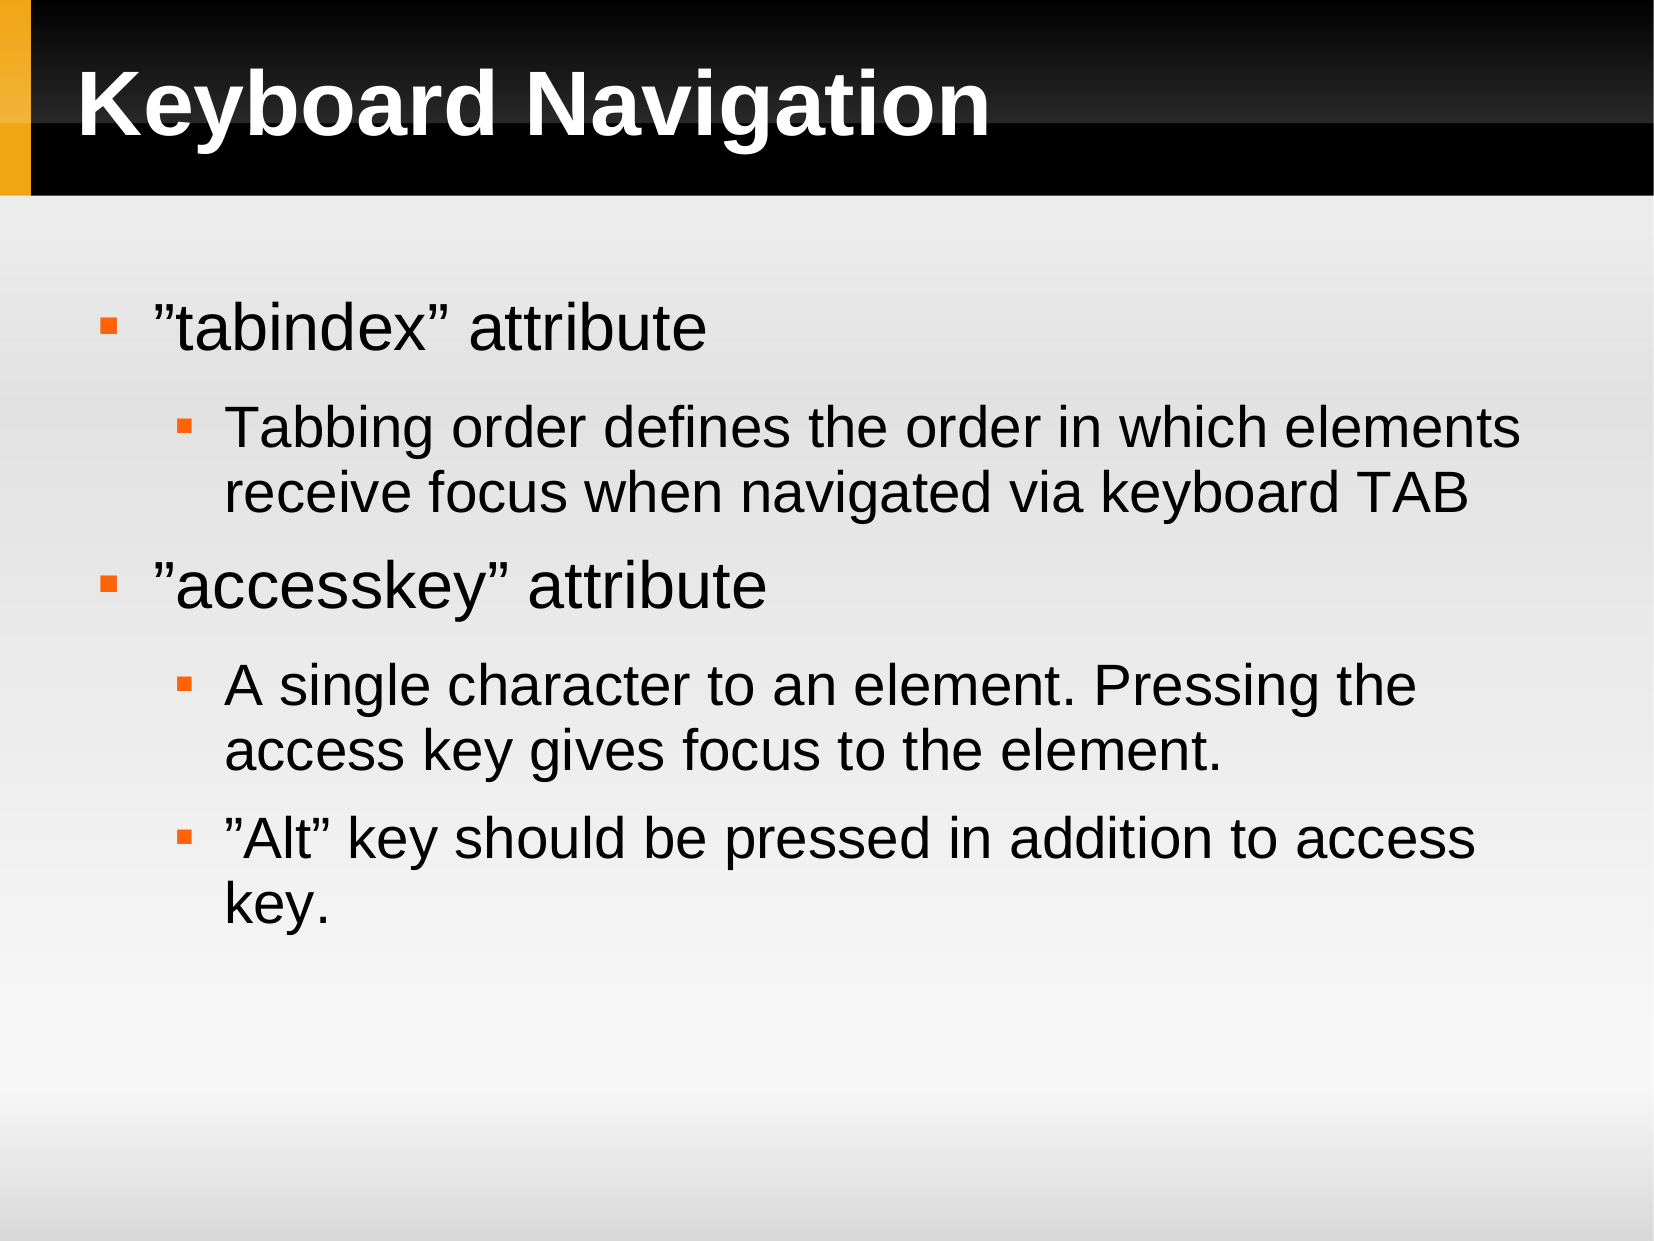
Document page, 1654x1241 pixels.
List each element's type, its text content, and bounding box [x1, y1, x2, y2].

picture [0, 0, 1654, 1241]
title Keyboard Navigation [76, 0, 1565, 208]
list ”tabindex” attribute Tabbing order defines the order in which elements receive focus when navigated via keyboard TAB ”accesskey” attribute A single character to an element. Pressing the access key gives focus to the element. ”Alt” key should be pressed in addition to access key. [82, 290, 1571, 1109]
